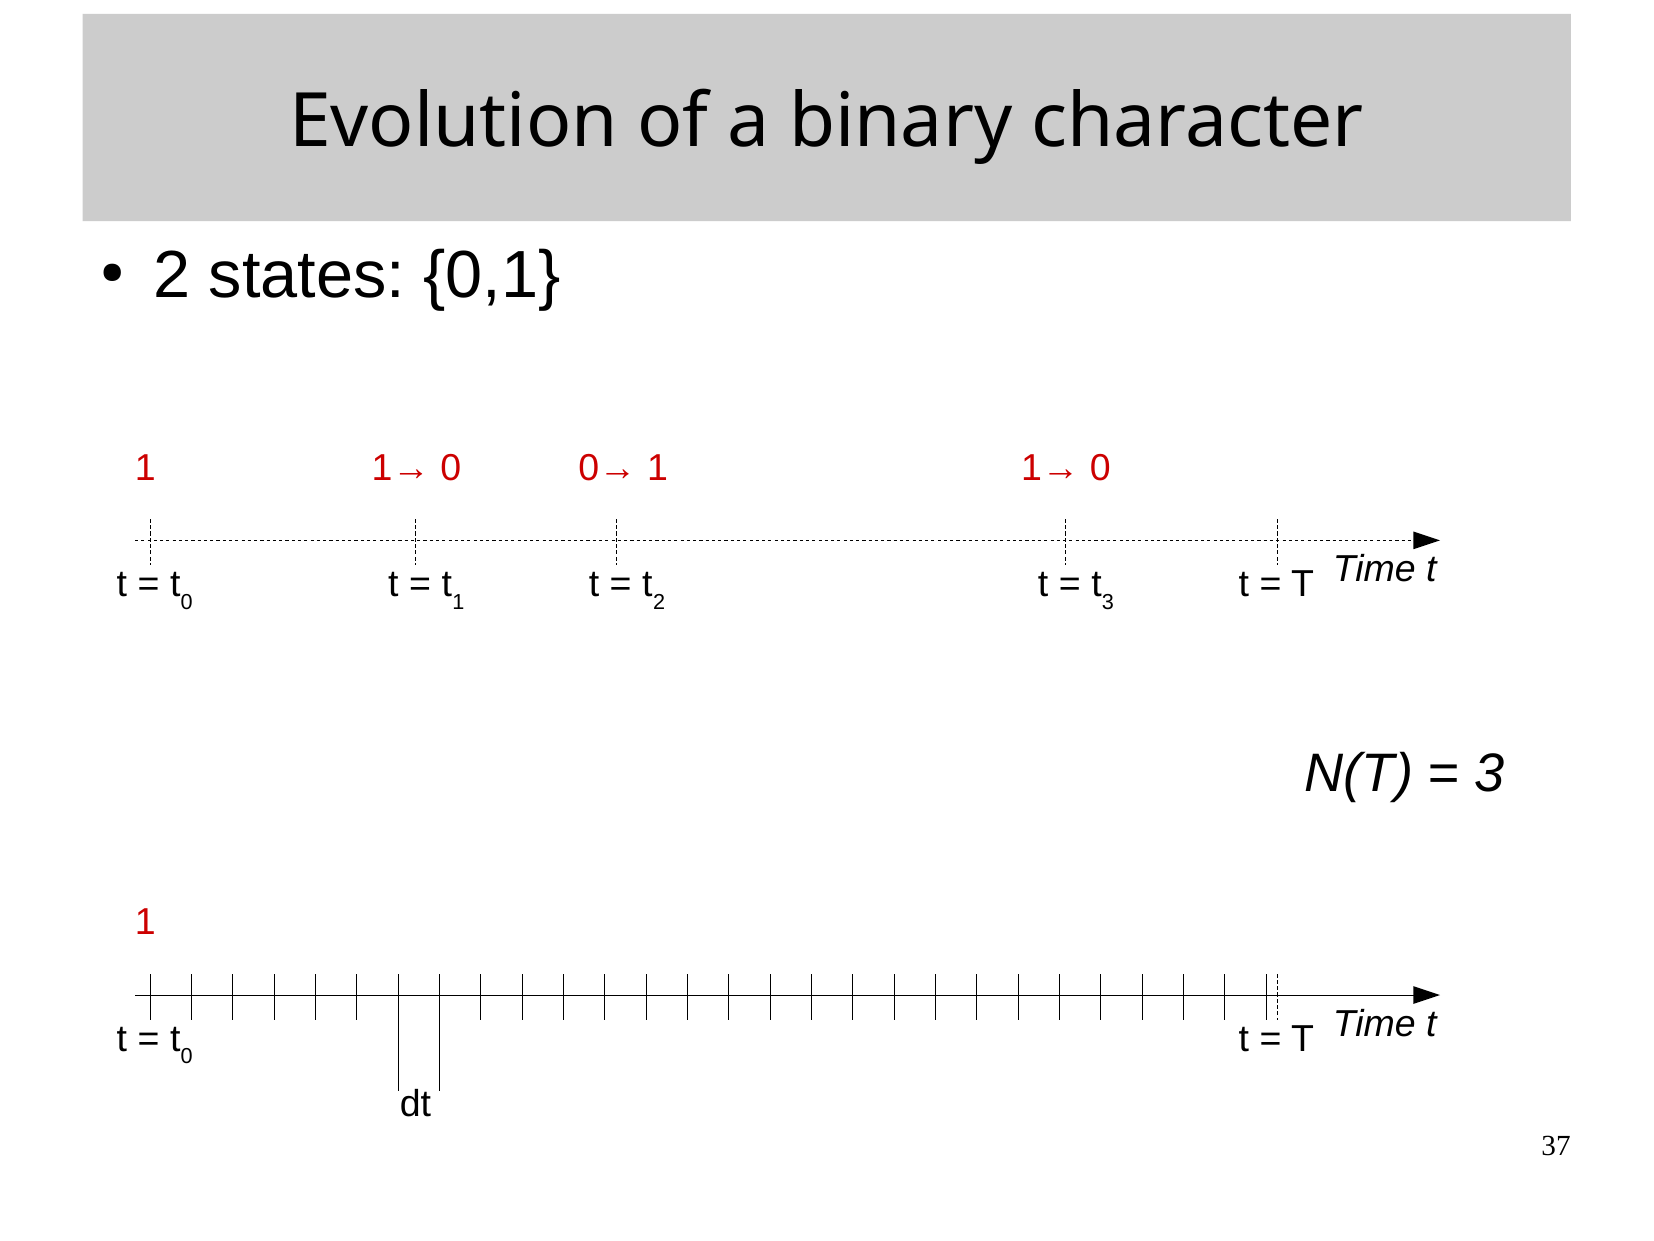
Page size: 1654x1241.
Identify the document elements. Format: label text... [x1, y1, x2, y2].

text_box N(T) = 3 [1290, 735, 1576, 824]
text_box dt [385, 1075, 462, 1132]
text_box t = t2 [574, 555, 683, 622]
text_box Time t [1318, 540, 1514, 598]
list 2 states: {0,1} [82, 237, 1571, 421]
text_box 0→ 1 [563, 438, 684, 496]
text_box Time t [1318, 995, 1514, 1052]
title Evolution of a binary character [82, 13, 1571, 222]
text_box 1→ 0 [1006, 438, 1127, 496]
text_box t = t3 [1023, 555, 1132, 622]
text_box 1 [120, 893, 196, 951]
text_box t = t0 [101, 1010, 211, 1076]
text_box 1→ 0 [356, 438, 477, 496]
text_box t = T [1223, 1010, 1333, 1067]
text_box t = t0 [101, 555, 211, 622]
text_box 1 [120, 438, 196, 496]
text_box t = t1 [373, 555, 482, 622]
text_box t = T [1223, 555, 1333, 613]
